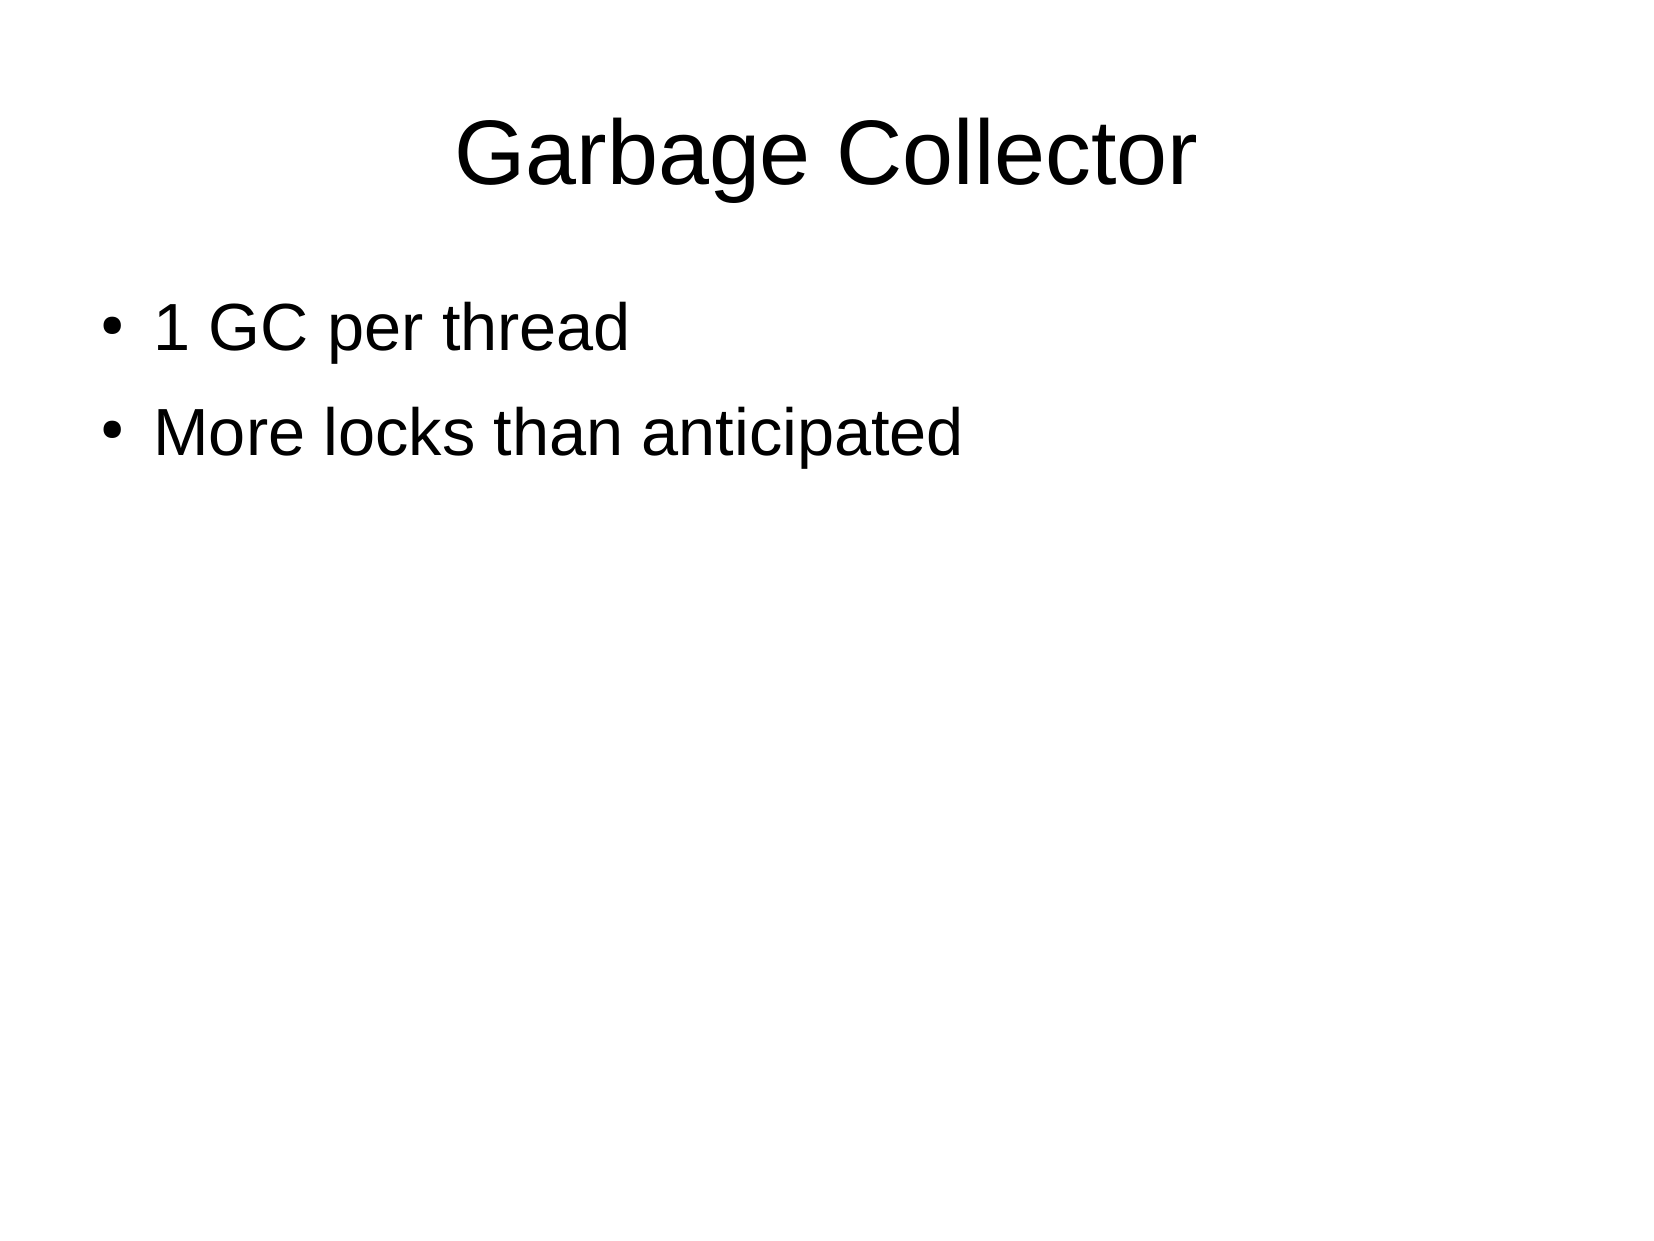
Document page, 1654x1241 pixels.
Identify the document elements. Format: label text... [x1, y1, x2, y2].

title Garbage Collector [82, 49, 1571, 257]
list 1 GC per thread More locks than anticipated [82, 290, 1571, 1010]
